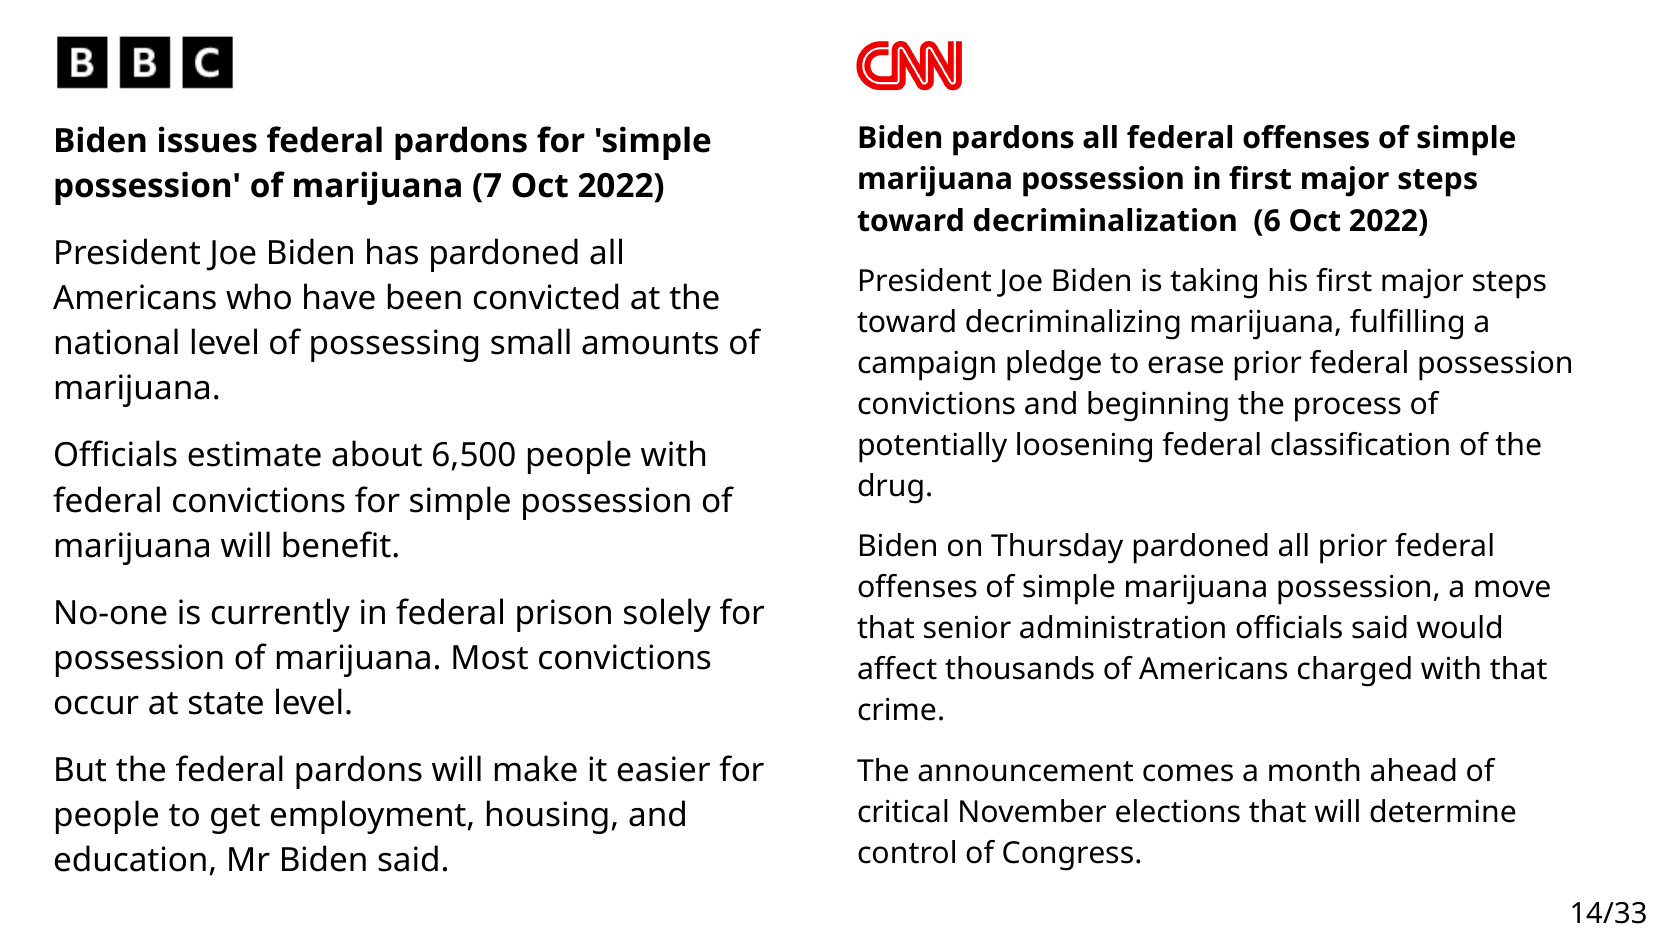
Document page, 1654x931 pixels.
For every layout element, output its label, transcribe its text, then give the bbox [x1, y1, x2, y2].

list Biden issues federal pardons for 'simple possession' of marijuana (7 Oct 2022) President Joe Biden has pardoned all Americans who have been convicted at the national level of possessing small amounts of marijuana. Officials estimate about 6,500 people with federal convictions for simple possession of marijuana will benefit. No-one is currently in federal prison solely for possession of marijuana. Most convictions occur at state level. But the federal pardons will make it easier for people to get employment, housing, and education, Mr Biden said. [53, 116, 780, 882]
picture [45, 29, 244, 98]
list Biden pardons all federal offenses of simple marijuana possession in first major steps toward decriminalization (6 Oct 2022) President Joe Biden is taking his first major steps toward decriminalizing marijuana, fulfilling a campaign pledge to erase prior federal possession convictions and beginning the process of potentially loosening federal classification of the drug. Biden on Thursday pardoned all prior federal offenses of simple marijuana possession, a move that senior administration officials said would affect thousands of Americans charged with that crime. The announcement comes a month ahead of critical November elections that will determine control of Congress. [857, 116, 1584, 882]
picture [855, 35, 963, 96]
